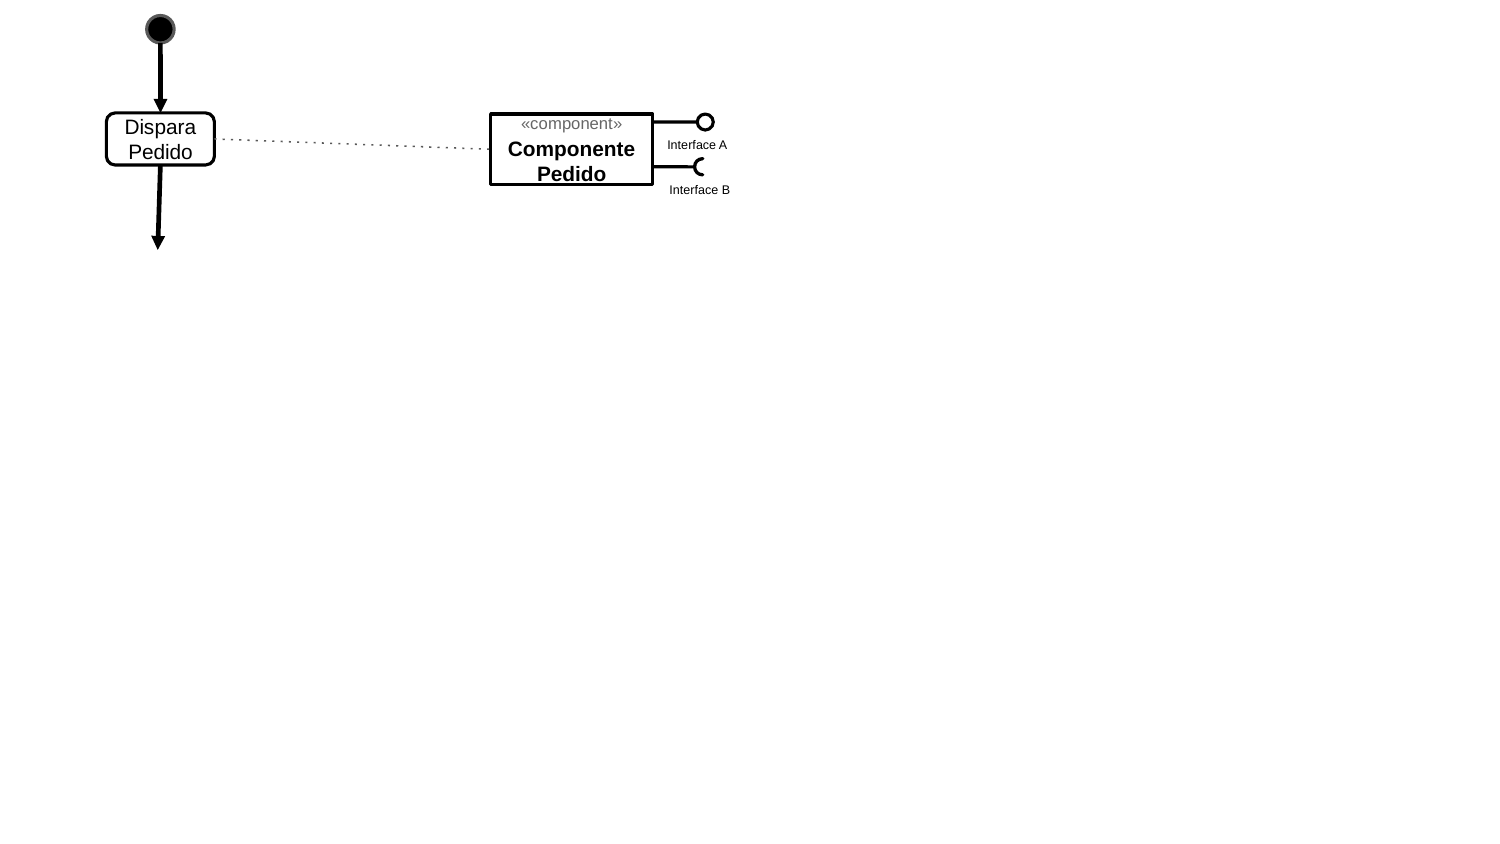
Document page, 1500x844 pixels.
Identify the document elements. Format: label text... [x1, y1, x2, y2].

text_box Interface B [654, 174, 757, 200]
text_box [694, 158, 703, 174]
text_box «component» Componente Pedido [490, 113, 653, 185]
text_box [697, 114, 714, 129]
text_box [146, 15, 175, 43]
text_box Interface A [652, 129, 752, 153]
text_box Dispara Pedido [106, 112, 215, 166]
